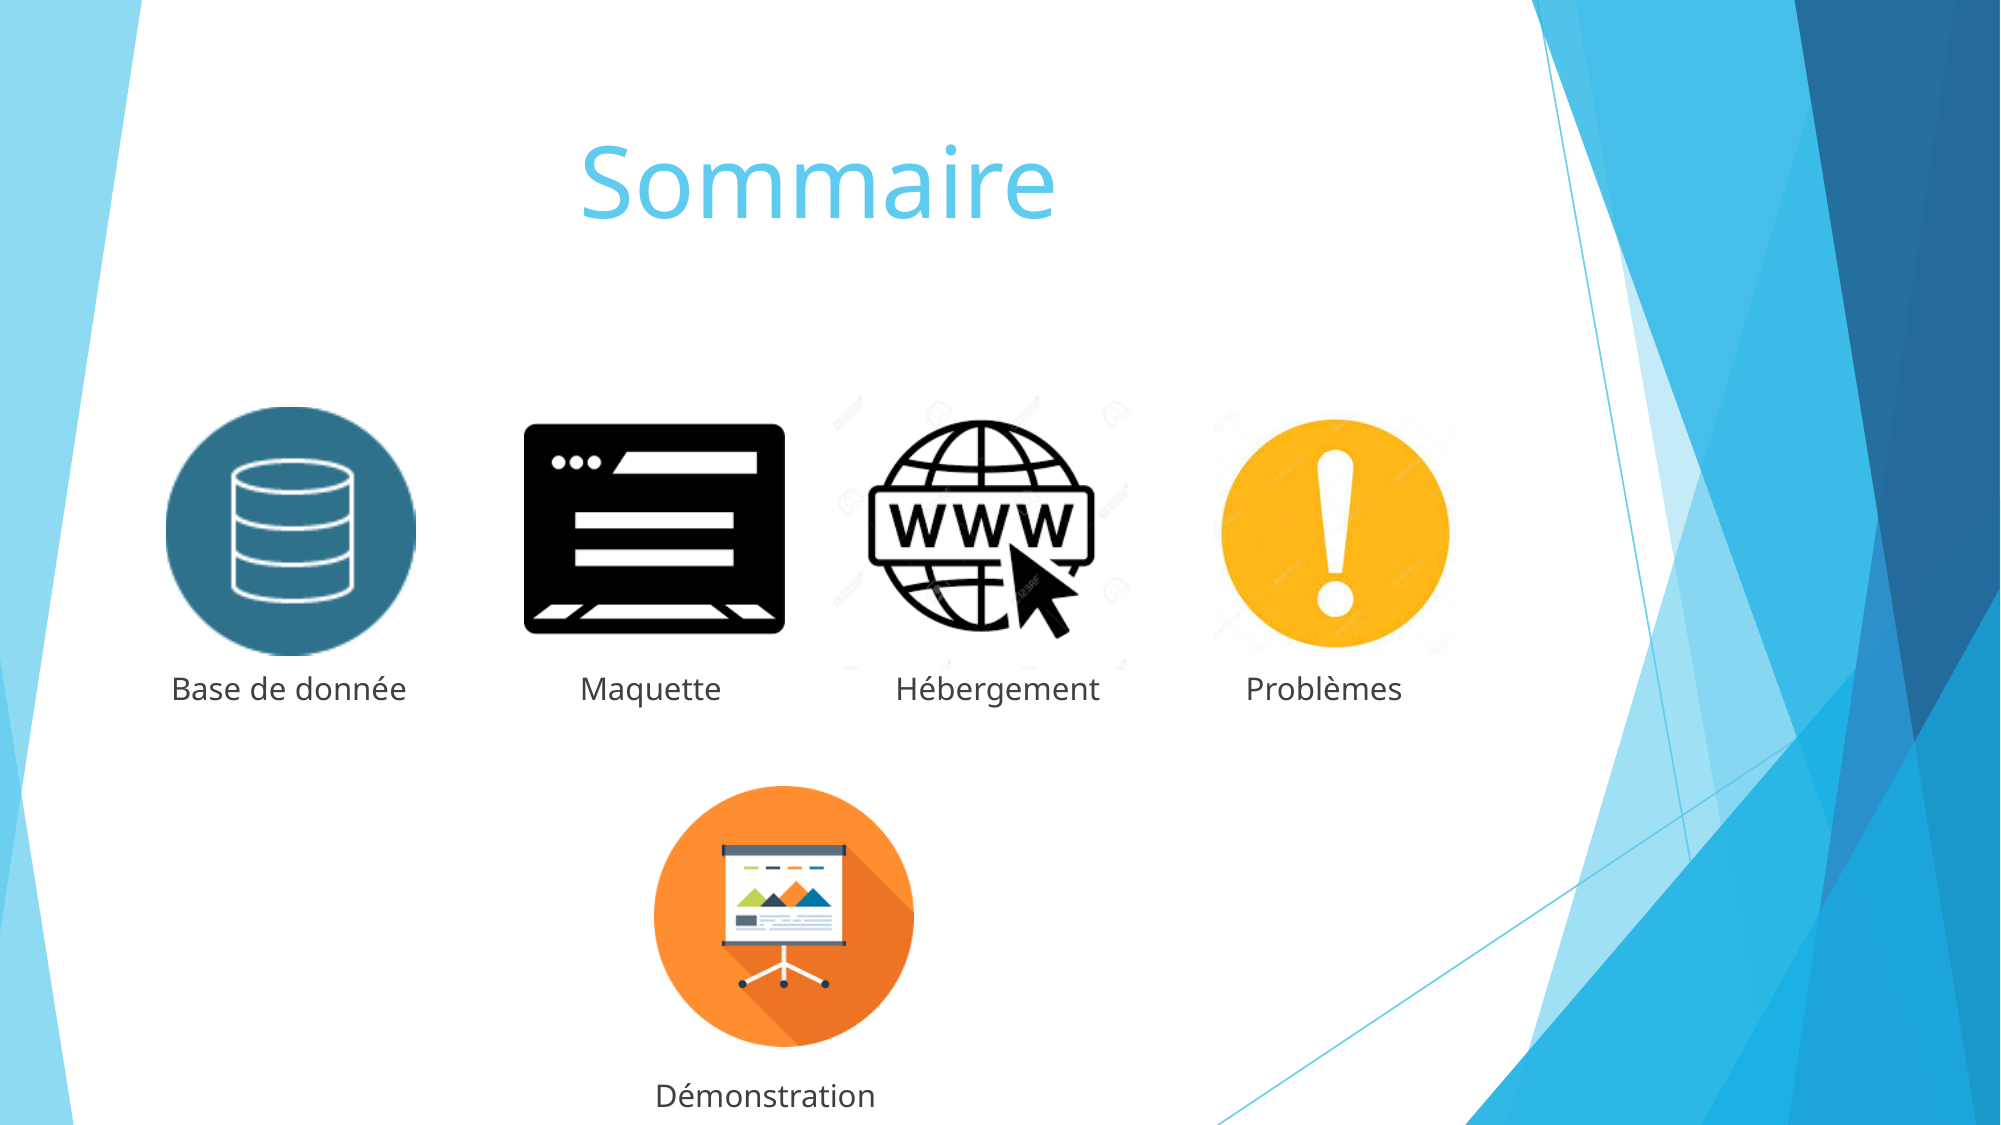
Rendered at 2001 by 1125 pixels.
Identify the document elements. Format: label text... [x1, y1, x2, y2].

list Base de donnée Maquette Hébergement Problèmes Démonstration [114, 669, 1526, 1125]
picture [166, 407, 416, 656]
picture [1214, 412, 1457, 655]
text_box [1526, 0, 2000, 1125]
picture [825, 389, 1138, 669]
text_box [0, 0, 142, 934]
title Sommaire [140, 66, 1500, 247]
picture [524, 399, 785, 660]
